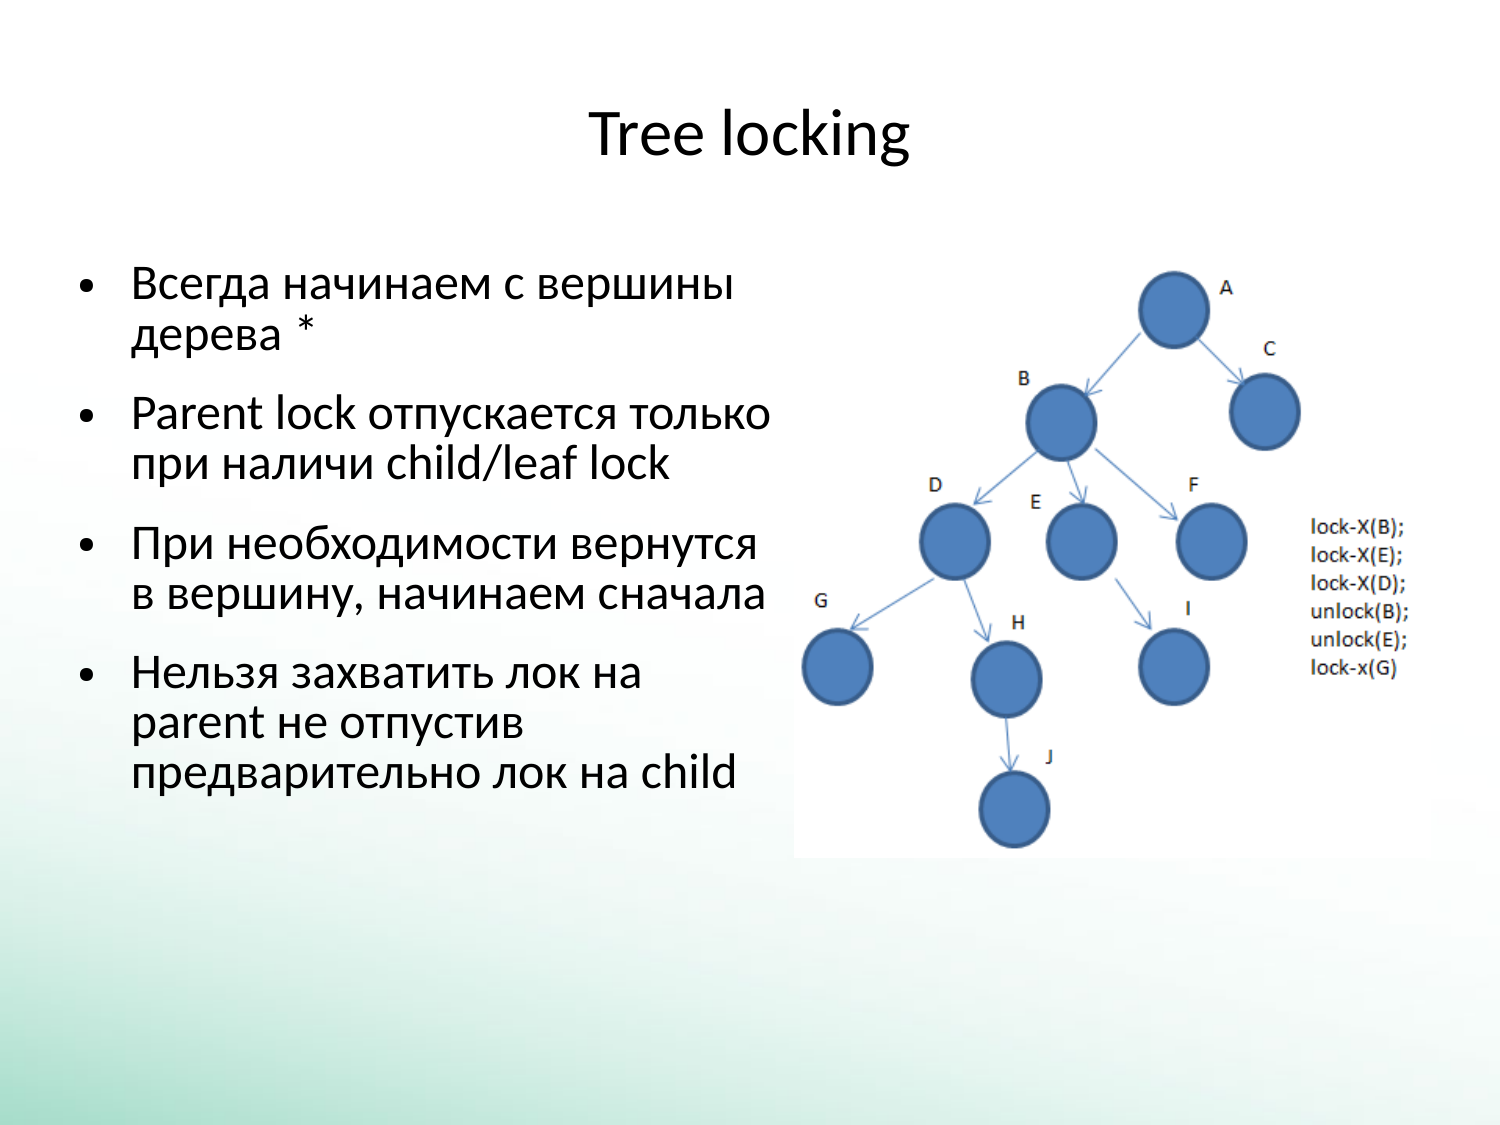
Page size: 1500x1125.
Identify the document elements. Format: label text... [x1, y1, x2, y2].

title Tree locking [75, 45, 1425, 233]
list Всегда начинаем с вершины дерева * Parent lock отпускается только при наличи child/leaf lock При необходимости вернутся в вершину, начинаем сначала Нельзя захватить лок на parent не отпустив предварительно лок на child [60, 262, 782, 1005]
picture [0, 0, 1500, 1125]
